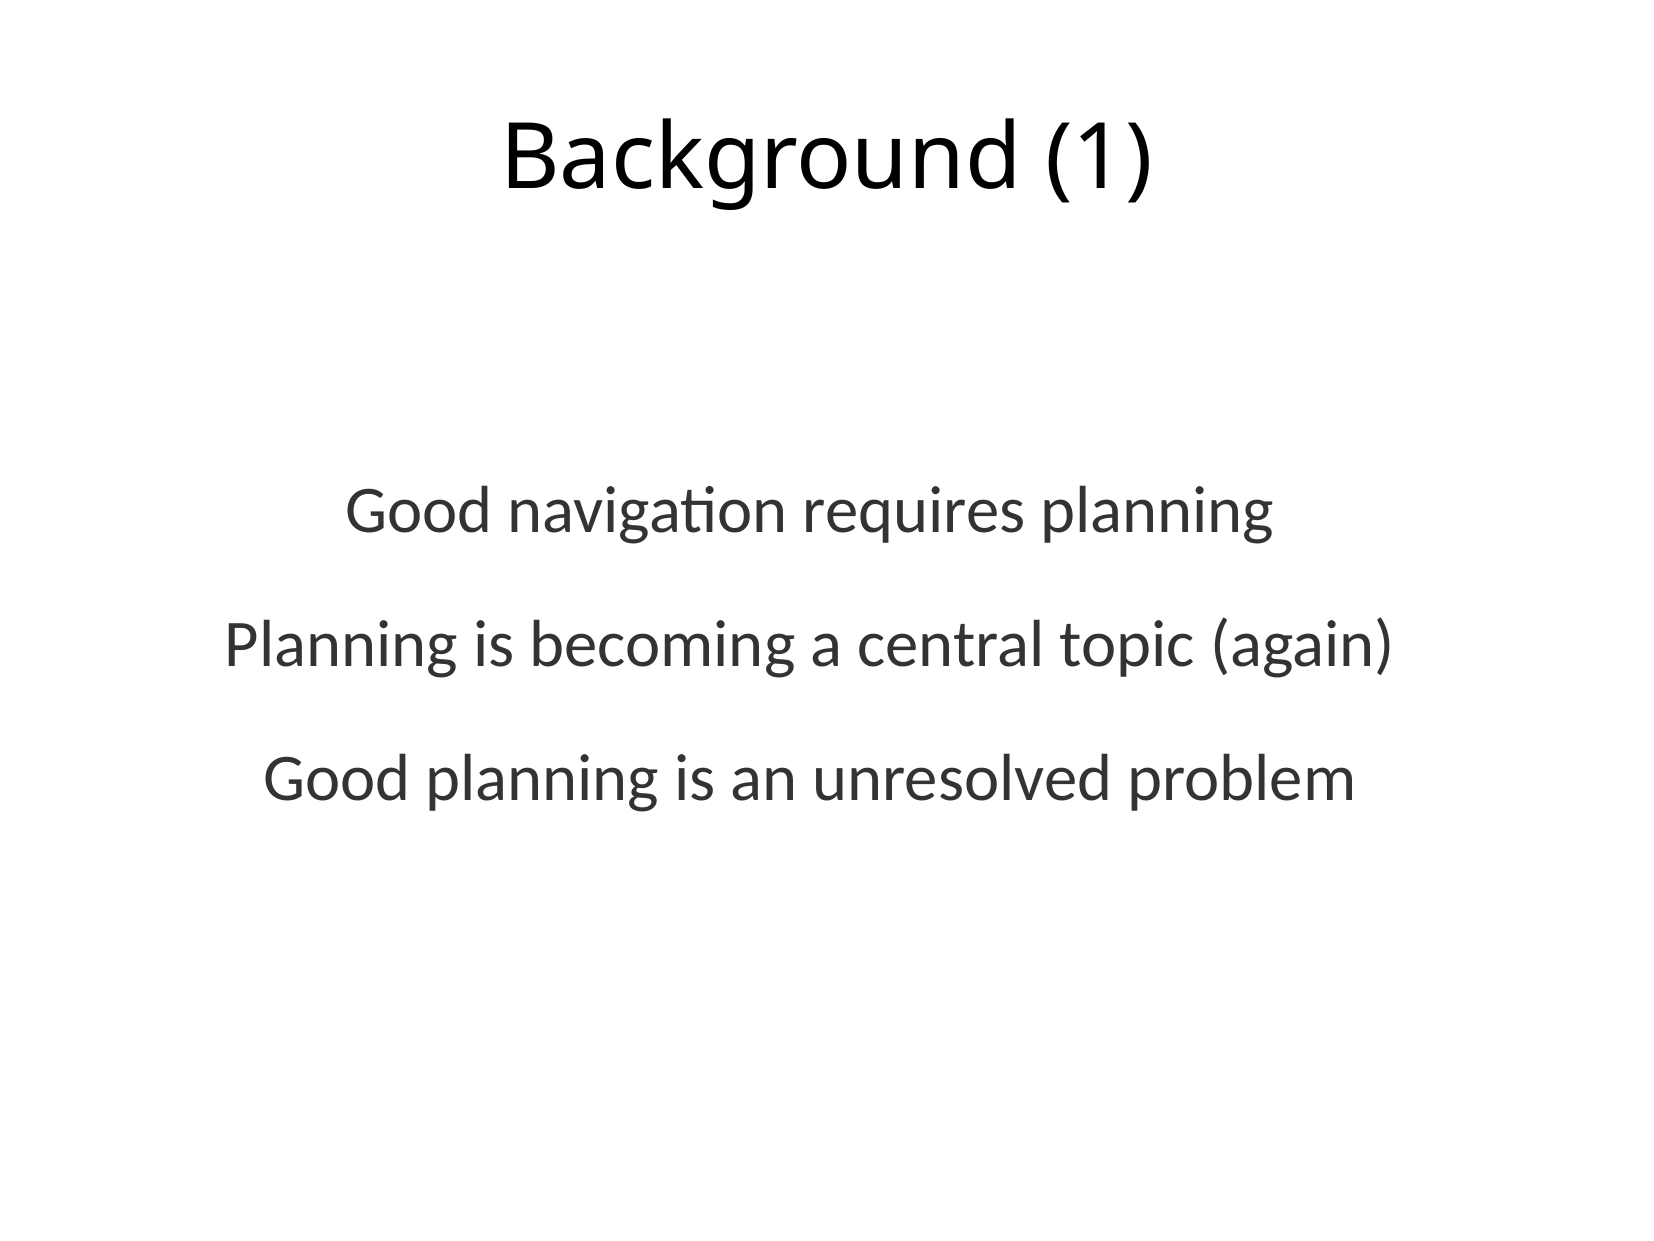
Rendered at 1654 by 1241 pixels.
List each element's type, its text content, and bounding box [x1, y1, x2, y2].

subtitle Good navigation requires planning Planning is becoming a central topic (again) Good planning is an unresolved problem [82, 290, 1538, 1010]
title Background (1) [82, 49, 1571, 257]
